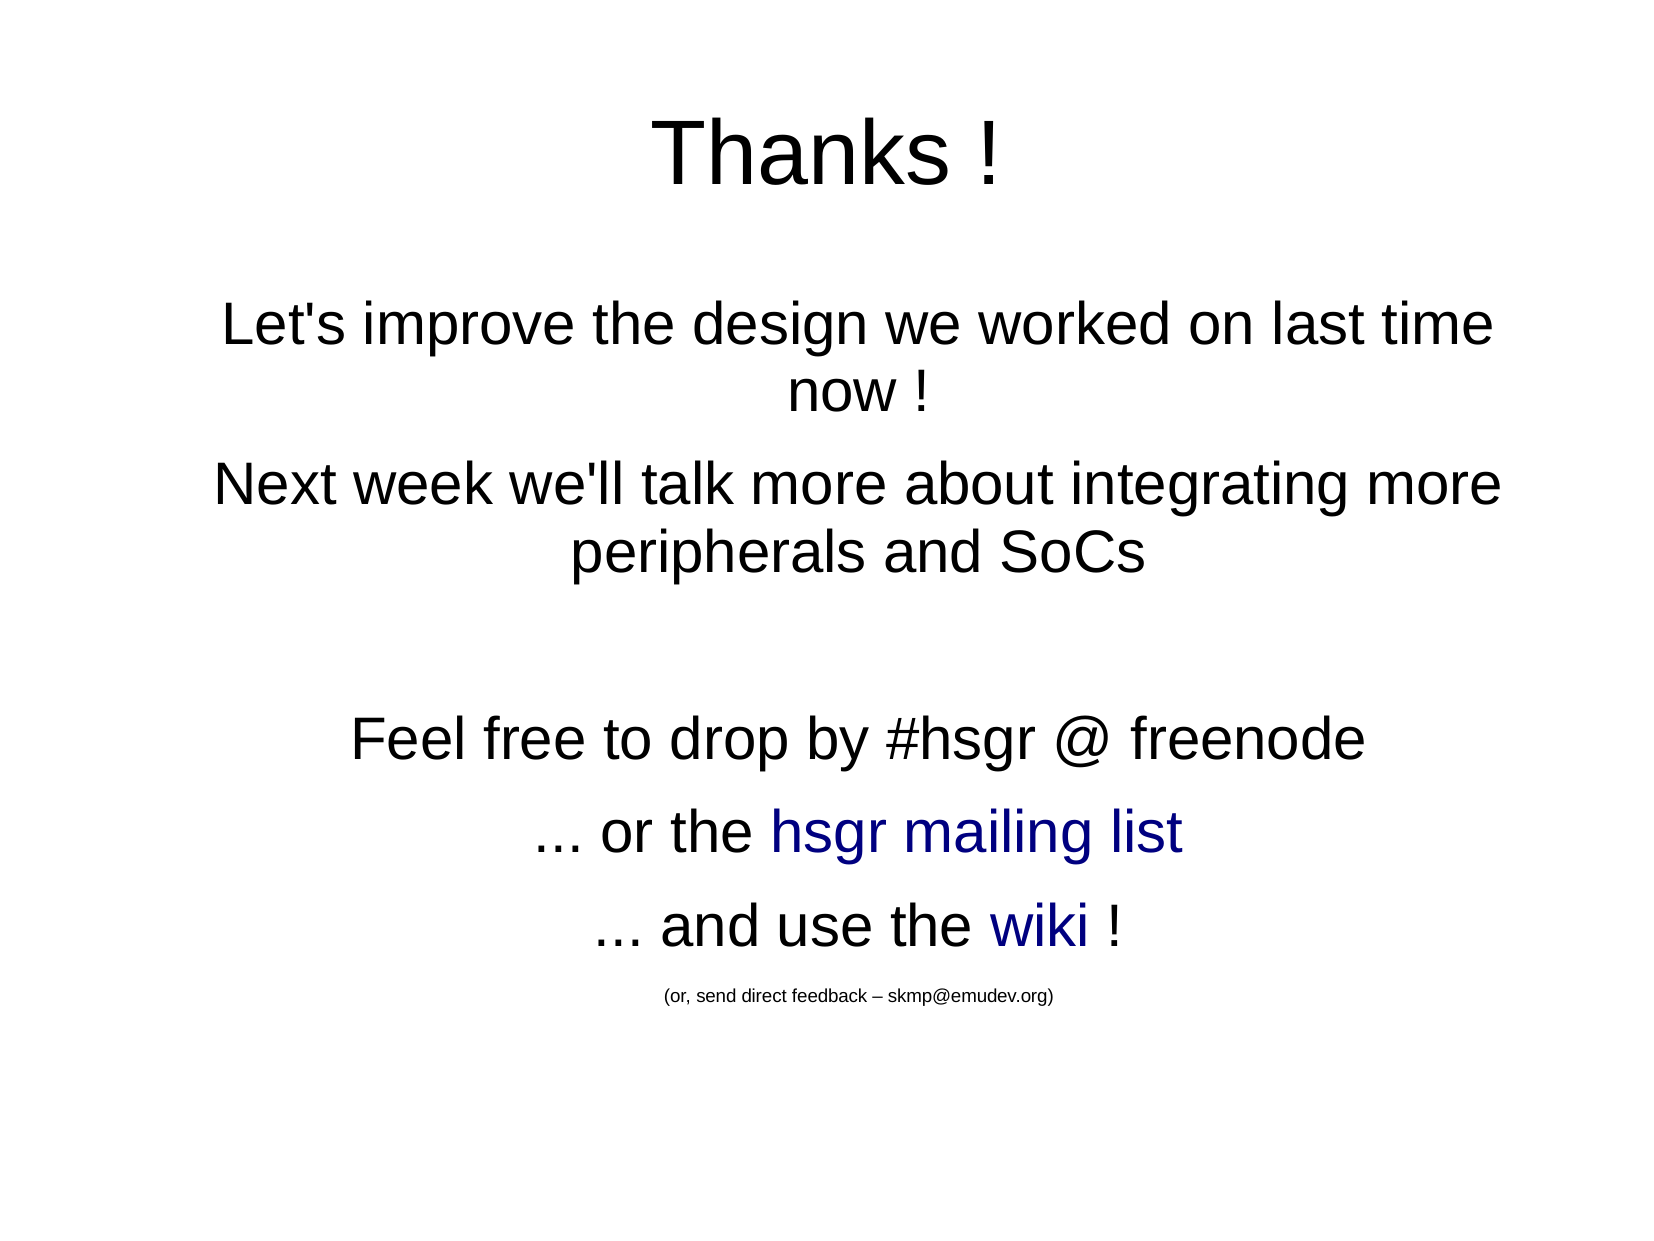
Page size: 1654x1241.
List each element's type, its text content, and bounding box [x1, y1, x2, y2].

list Let's improve the design we worked on last time now ! Next week we'll talk more about integrating more peripherals and SoCs Feel free to drop by #hsgr @ freenode ... or the hsgr mailing list ... and use the wiki ! (or, send direct feedback – skmp@emudev.org) [82, 290, 1571, 1010]
title Thanks ! [82, 49, 1571, 257]
